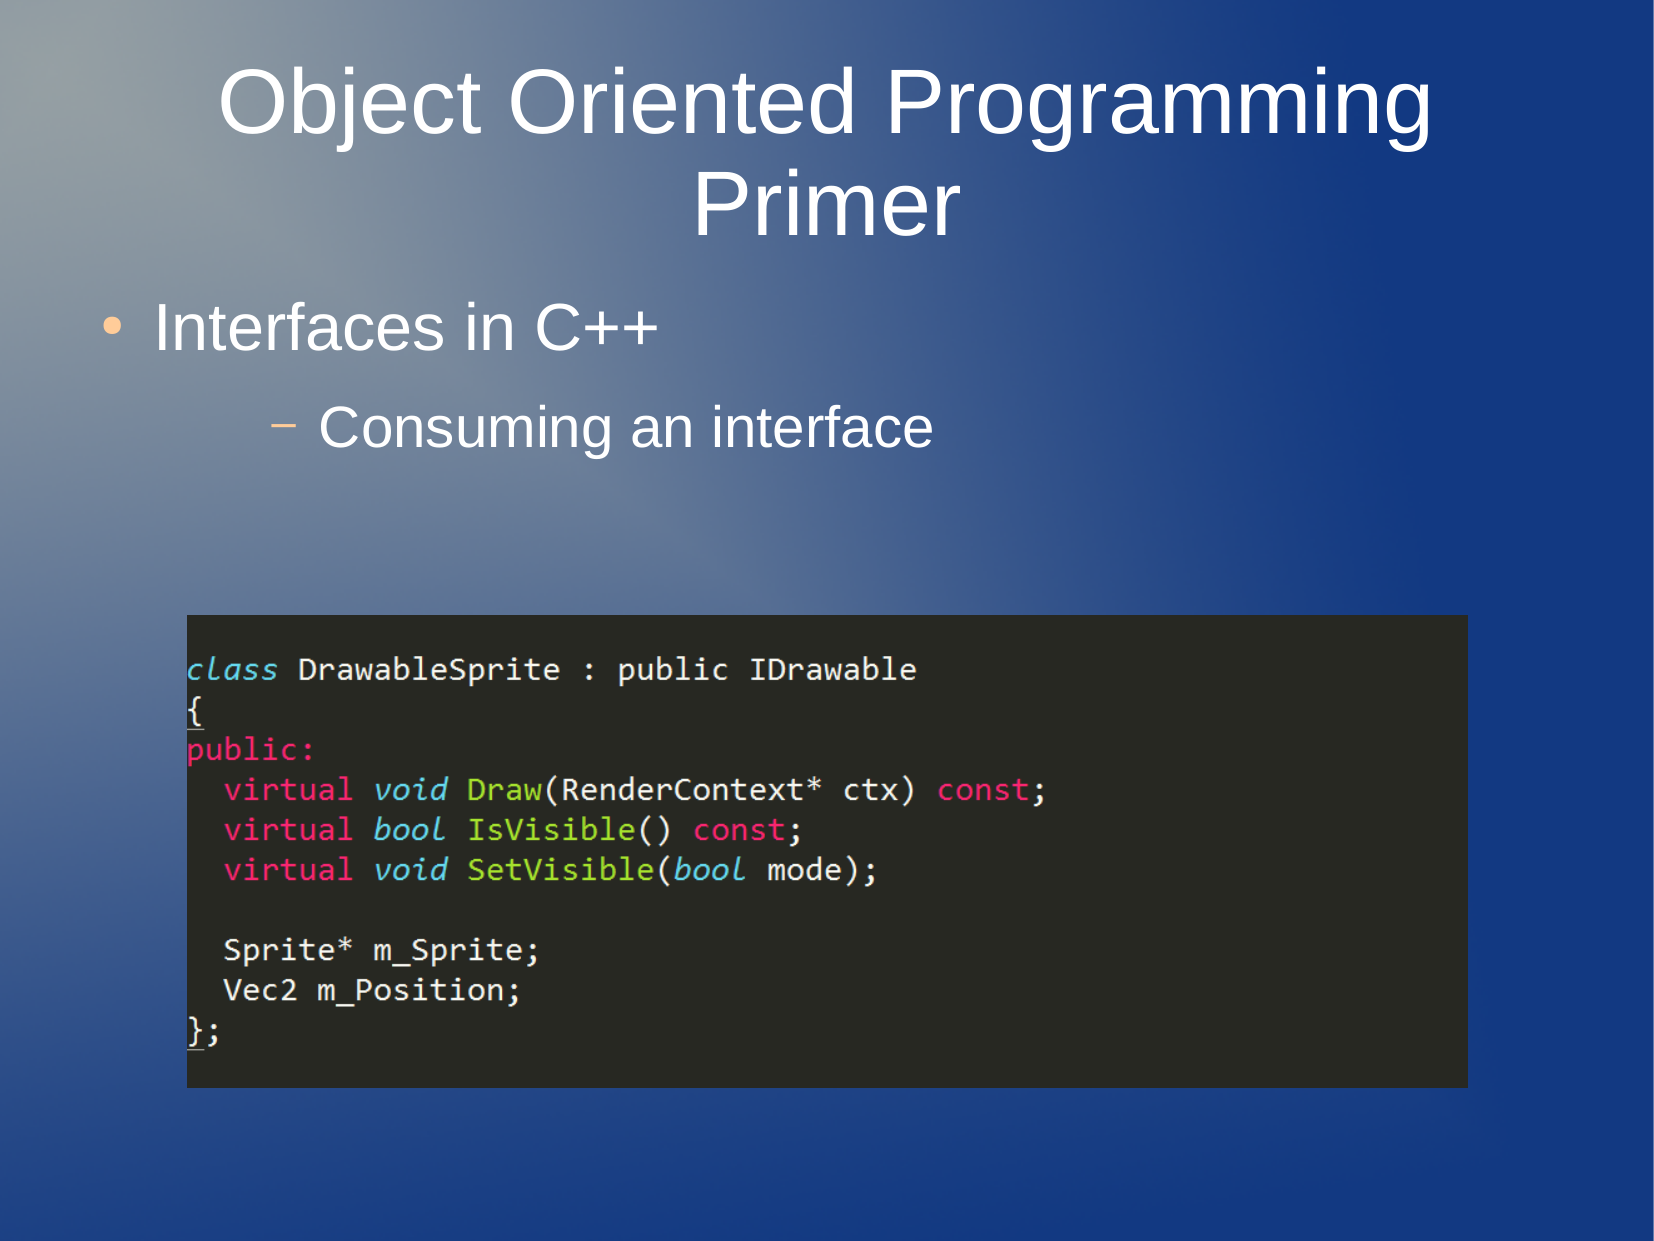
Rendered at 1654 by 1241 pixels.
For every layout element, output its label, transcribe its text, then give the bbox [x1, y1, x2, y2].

list Interfaces in C++ Consuming an interface [82, 290, 1571, 1109]
title Object Oriented Programming Primer [82, 49, 1571, 257]
picture [0, 0, 1654, 1241]
